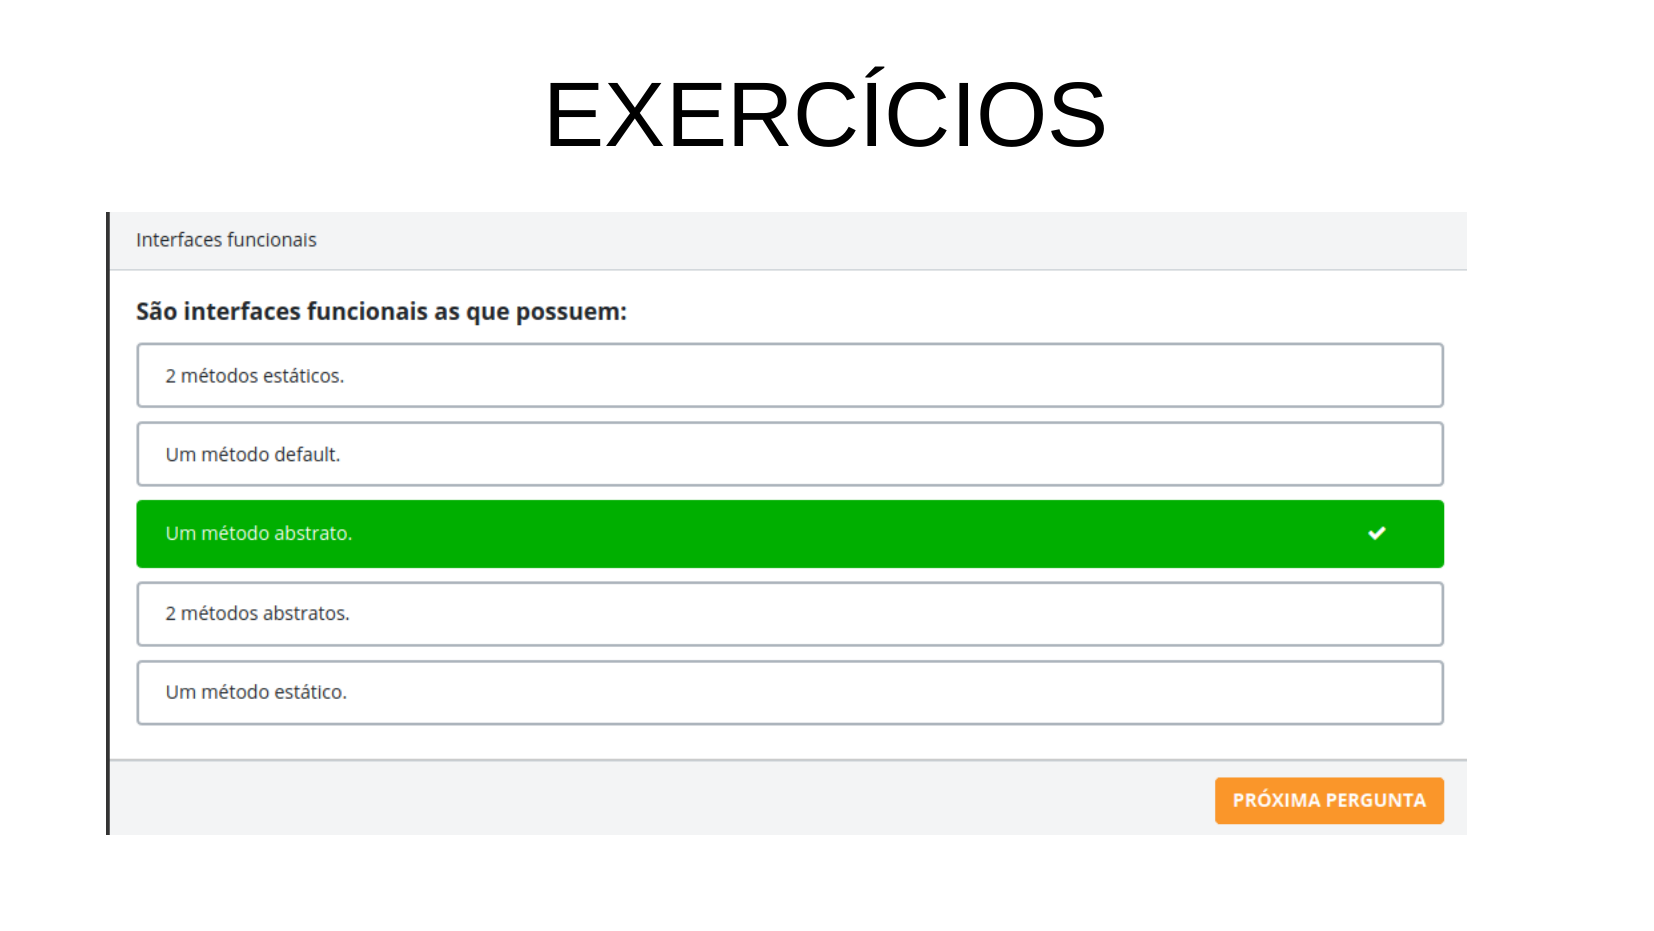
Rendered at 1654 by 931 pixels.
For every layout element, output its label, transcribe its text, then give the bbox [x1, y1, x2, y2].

title EXERCÍCIOS [82, 37, 1571, 193]
picture [106, 212, 1467, 835]
